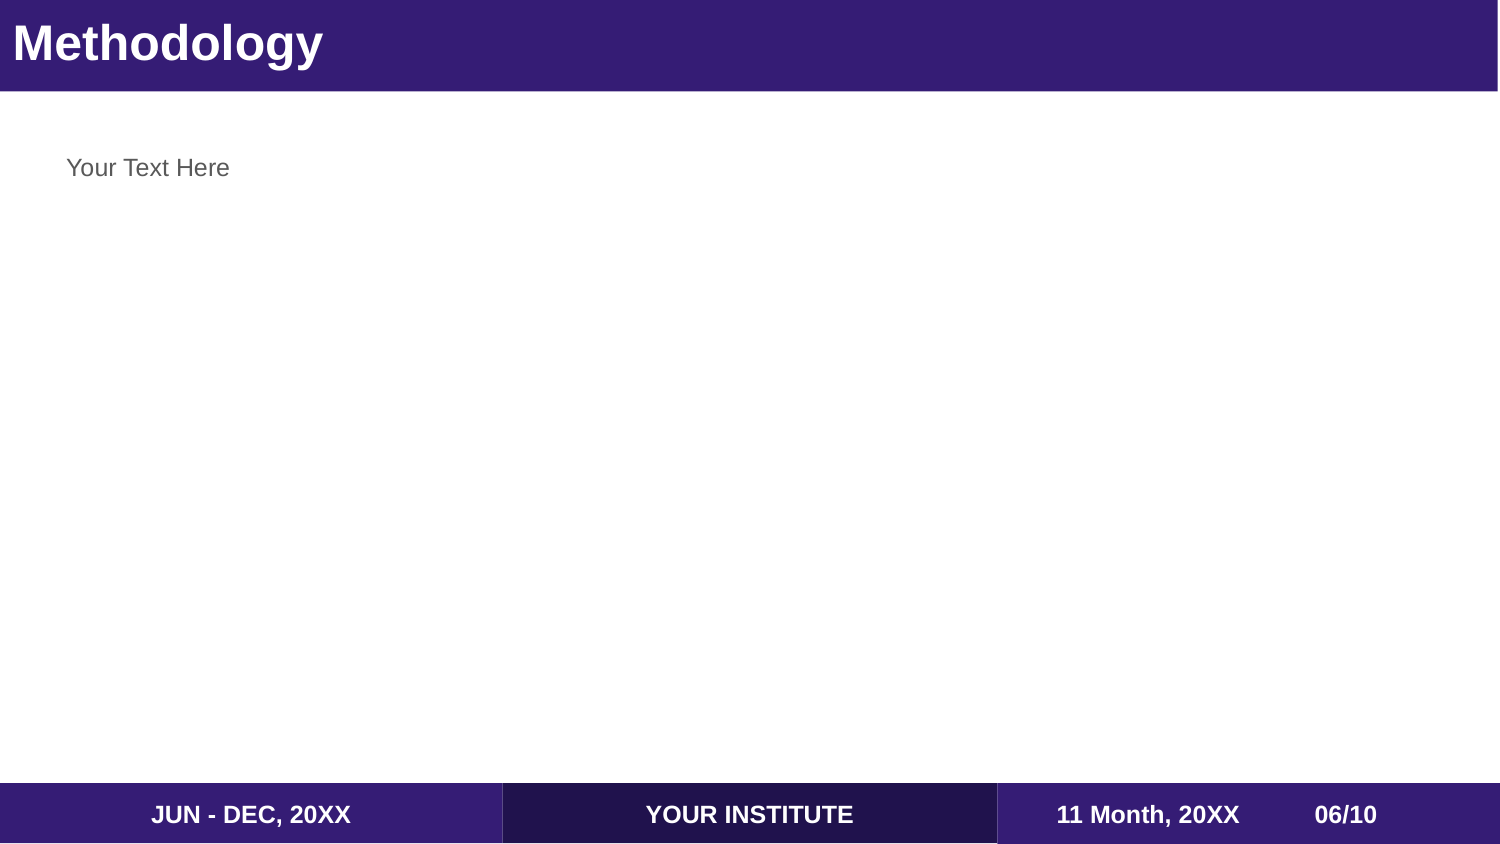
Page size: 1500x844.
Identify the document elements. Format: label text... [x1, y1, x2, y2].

text_box 11 Month, 20XX 06/10 [997, 783, 1500, 844]
text_box YOUR INSTITUTE [502, 783, 997, 844]
list Your Text Here [51, 132, 1449, 740]
text_box Methodology [0, 0, 1498, 92]
text_box JUN - DEC, 20XX [0, 783, 502, 844]
